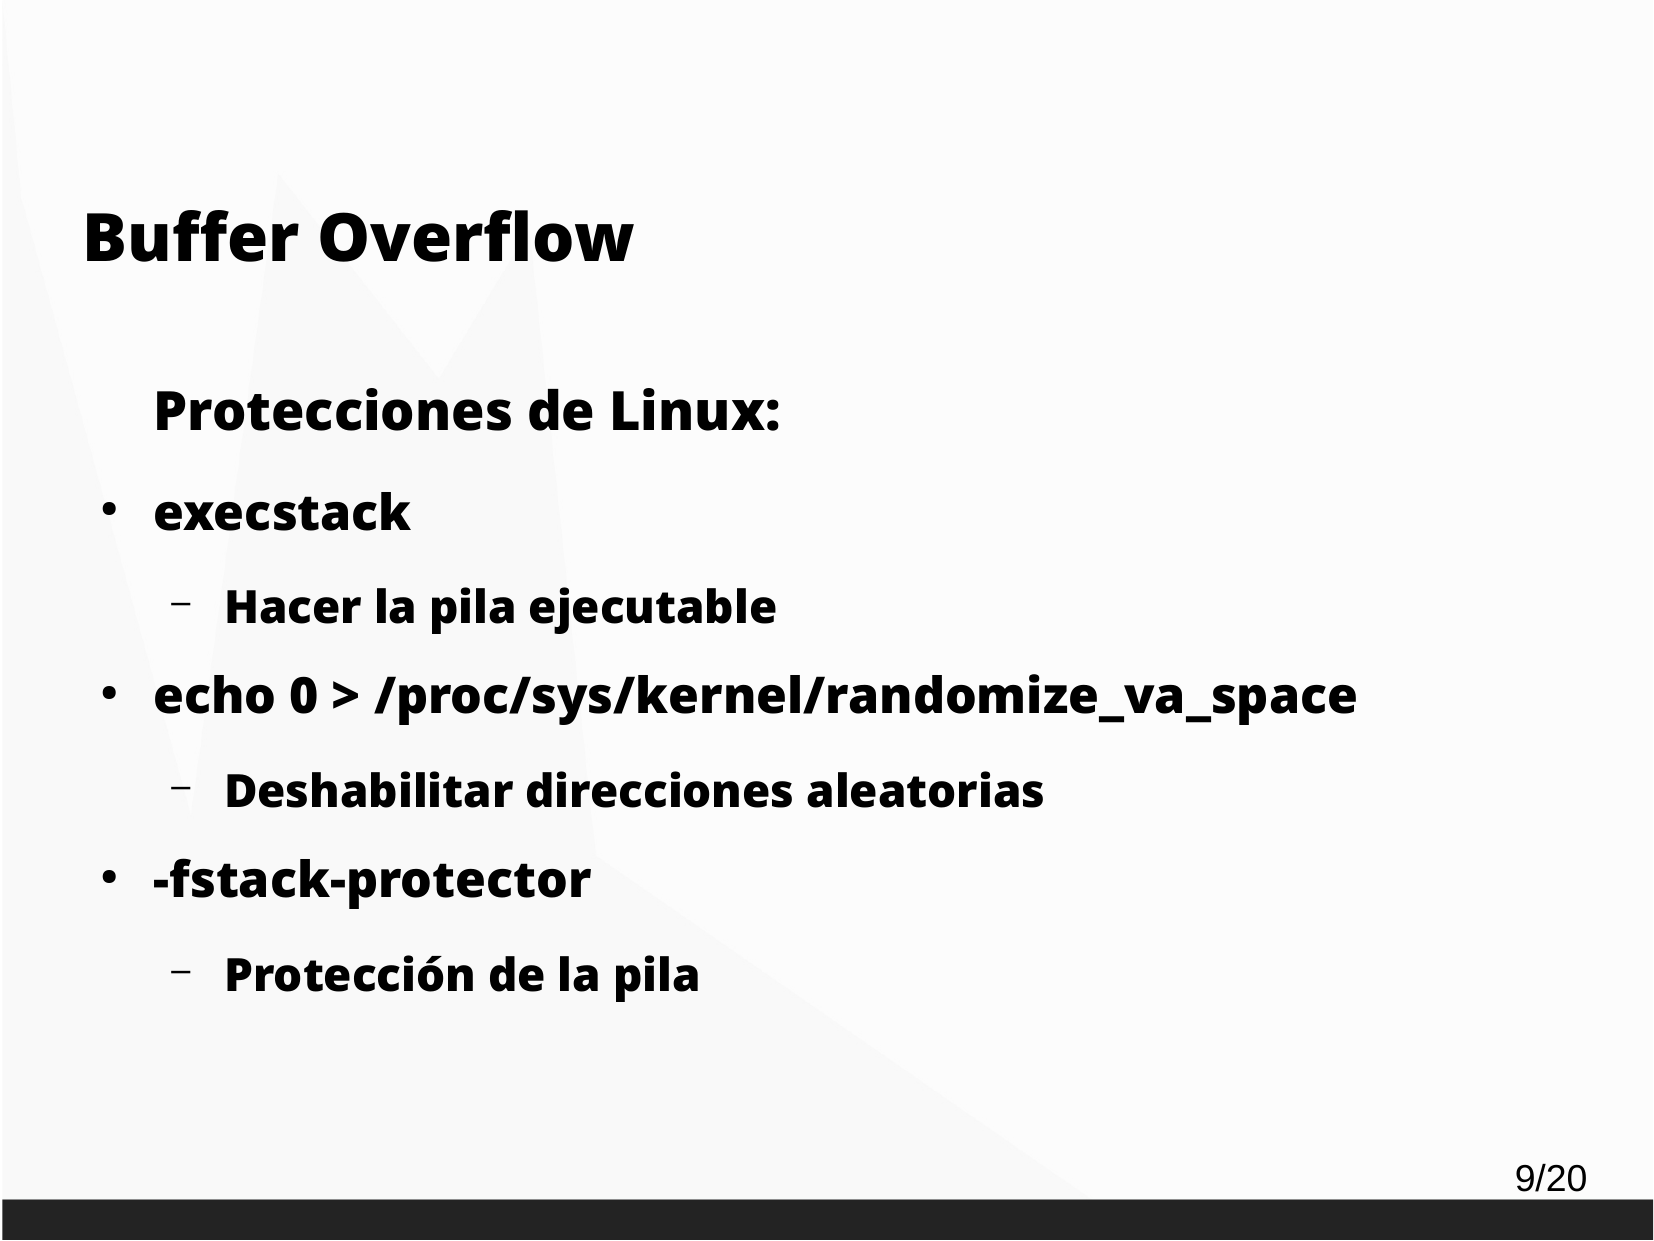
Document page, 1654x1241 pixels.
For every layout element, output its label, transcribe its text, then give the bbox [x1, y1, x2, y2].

title Buffer Overflow [82, 139, 1571, 332]
text_box 9/20 [1500, 1149, 1651, 1201]
list Protecciones de Linux: execstack Hacer la pila ejecutable echo 0 > /proc/sys/kernel/randomize_va_space Deshabilitar direcciones aleatorias -fstack-protector Protección de la pila [82, 372, 1571, 1013]
picture [2, 0, 1654, 1241]
